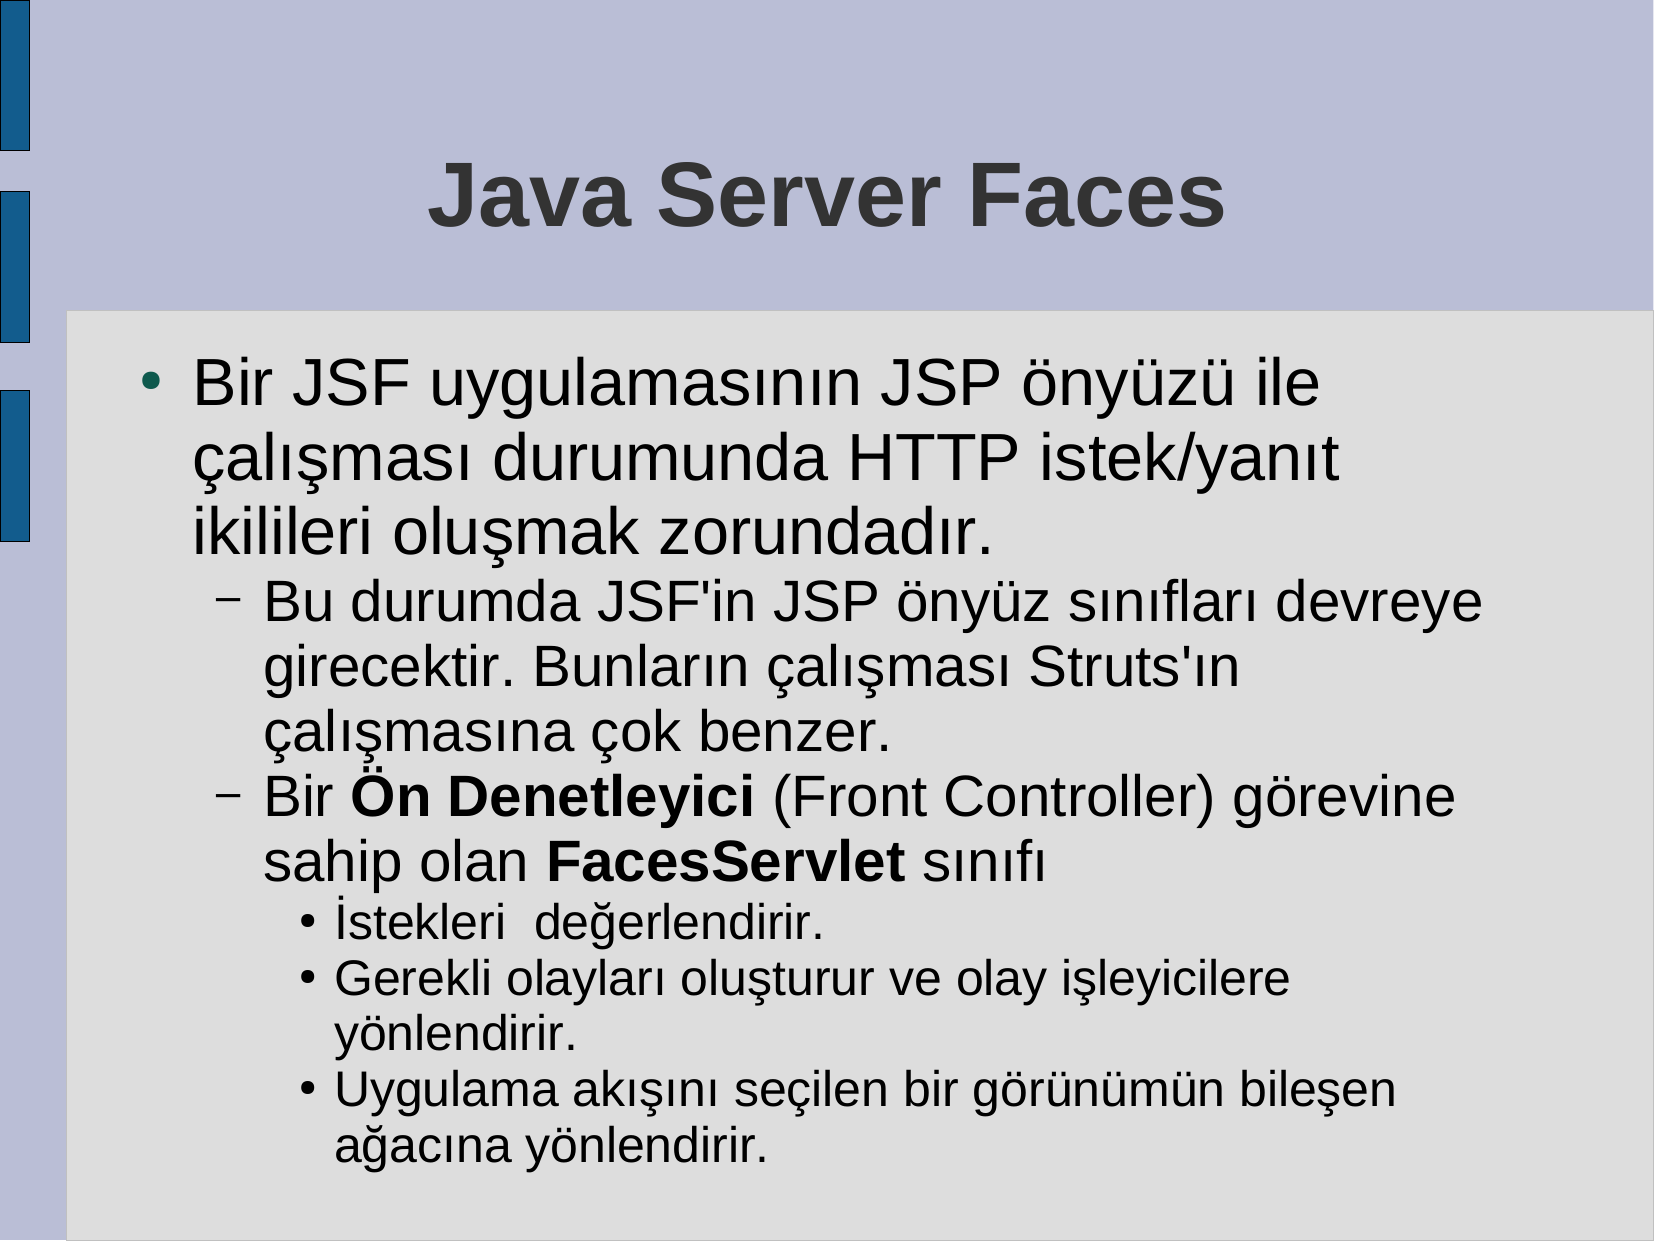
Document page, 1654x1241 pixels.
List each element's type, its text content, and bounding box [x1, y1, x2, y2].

title Java Server Faces [121, 91, 1534, 299]
list Bir JSF uygulamasının JSP önyüzü ile çalışması durumunda HTTP istek/yanıt ikilileri oluşmak zorundadır. Bu durumda JSF'in JSP önyüz sınıfları devreye girecektir. Bunların çalışması Struts'ın çalışmasına çok benzer. Bir Ön Denetleyici (Front Controller) görevine sahip olan FacesServlet sınıfı İstekleri değerlendirir. Gerekli olayları oluşturur ve olay işleyicilere yönlendirir. Uygulama akışını seçilen bir görünümün bileşen ağacına yönlendirir. [121, 344, 1534, 1173]
